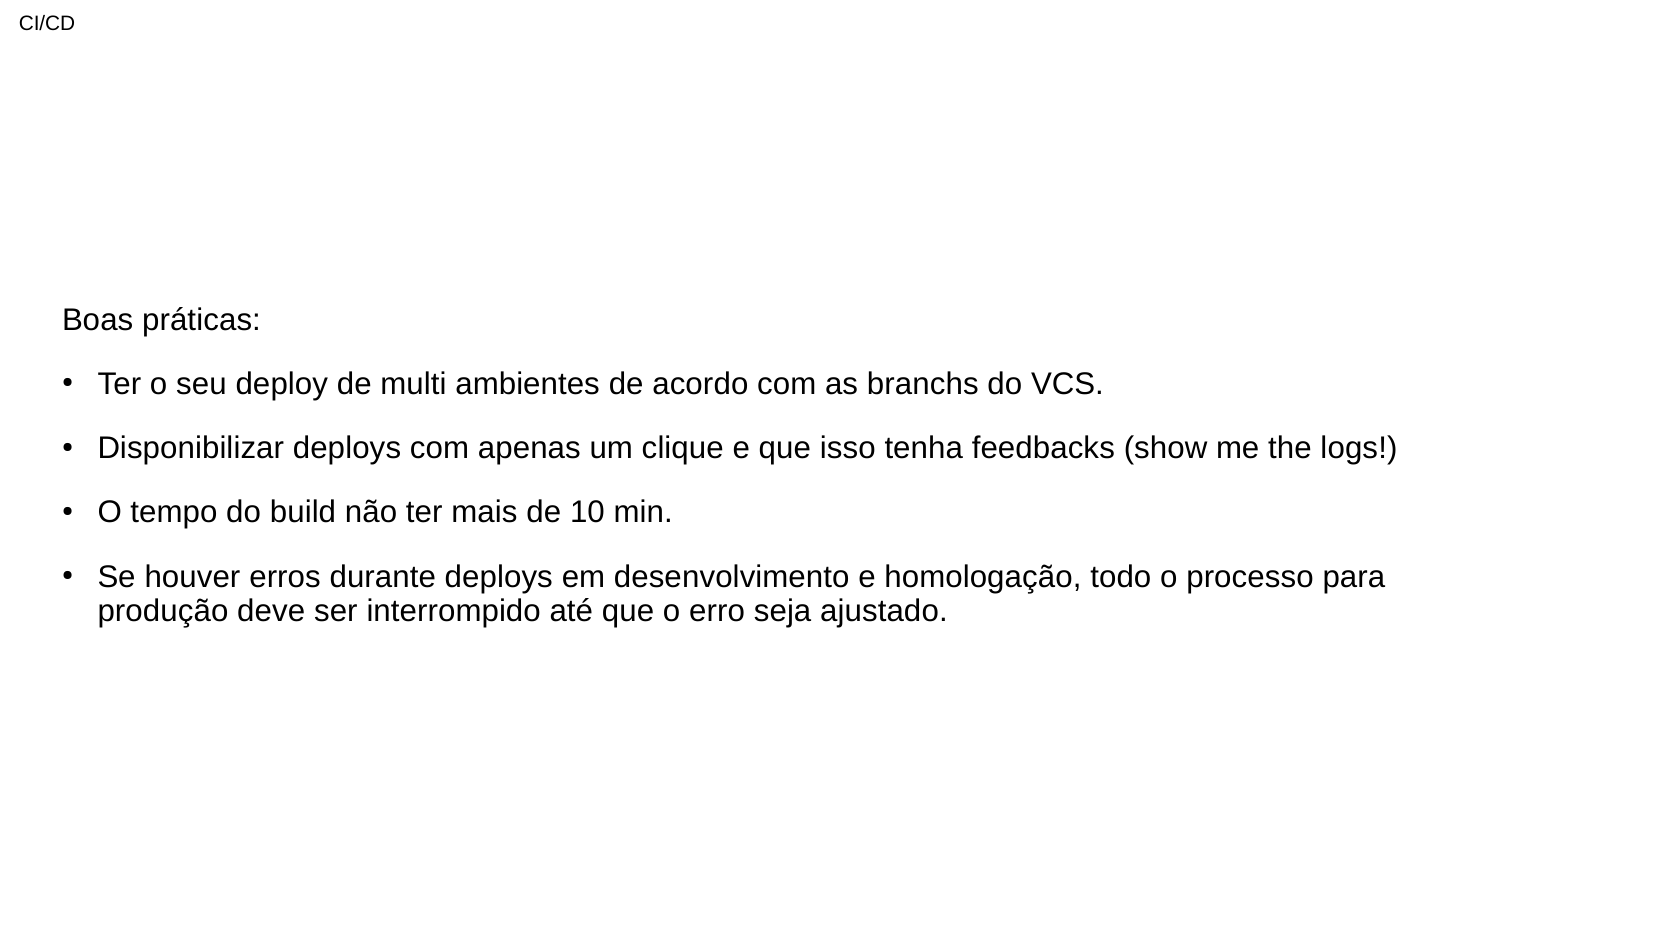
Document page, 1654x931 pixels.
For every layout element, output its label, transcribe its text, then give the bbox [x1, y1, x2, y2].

text_box CI/CD [3, 3, 91, 42]
text_box Boas práticas: Ter o seu deploy de multi ambientes de acordo com as branchs do VCS. Disponibilizar deploys com apenas um clique e que isso tenha feedbacks (show me the logs!) O tempo do build não ter mais de 10 min. Se houver erros durante deploys em desenvolvimento e homologação, todo o processo para produção deve ser interrompido até que o erro seja ajustado. [47, 294, 1412, 671]
